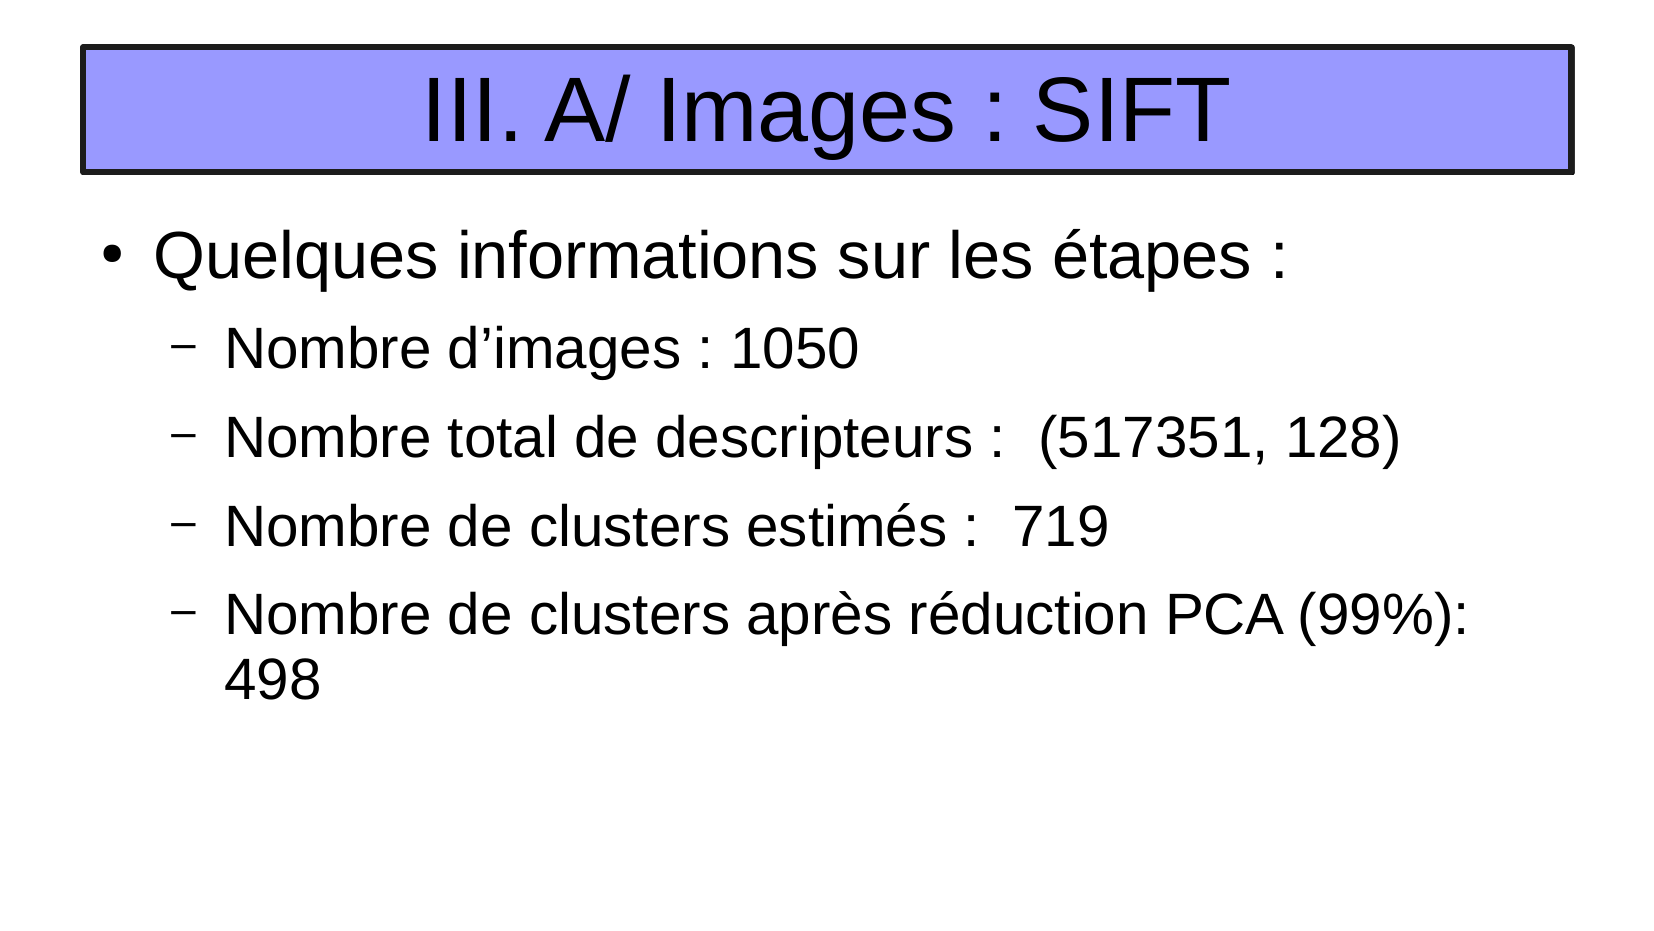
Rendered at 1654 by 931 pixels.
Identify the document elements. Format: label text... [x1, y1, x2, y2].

title III. A/ Images : SIFT [83, 47, 1572, 172]
list Quelques informations sur les étapes : Nombre d’images : 1050 Nombre total de descripteurs : (517351, 128) Nombre de clusters estimés : 719 Nombre de clusters après réduction PCA (99%): 498 [82, 217, 1571, 758]
